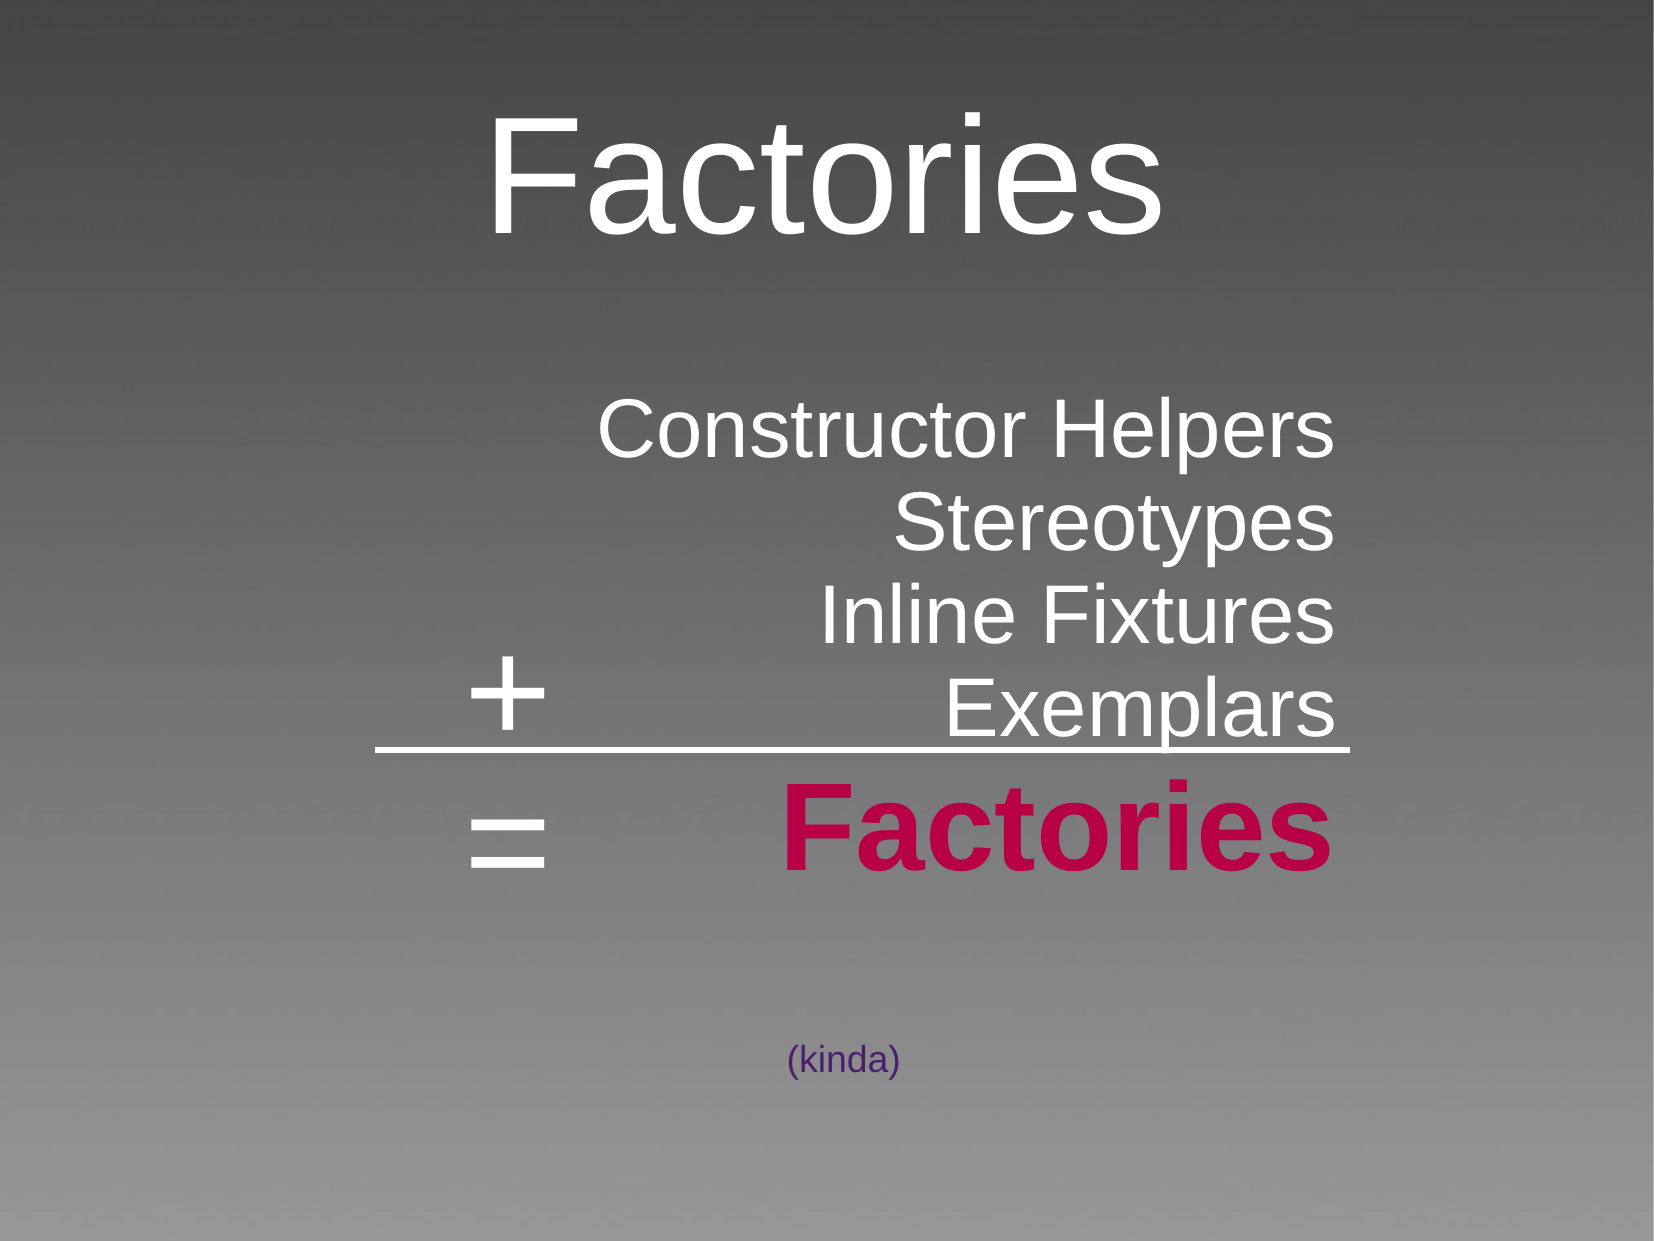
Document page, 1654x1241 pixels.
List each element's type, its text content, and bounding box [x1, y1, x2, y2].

text_box + [450, 600, 563, 747]
text_box Factories [150, 75, 1501, 277]
text_box (kinda) [637, 1030, 1051, 1088]
text_box Factories [563, 750, 1351, 905]
text_box = [450, 750, 563, 933]
text_box Constructor Helpers Stereotypes Inline Fixtures Exemplars [525, 375, 1352, 762]
picture [0, 0, 1654, 1241]
